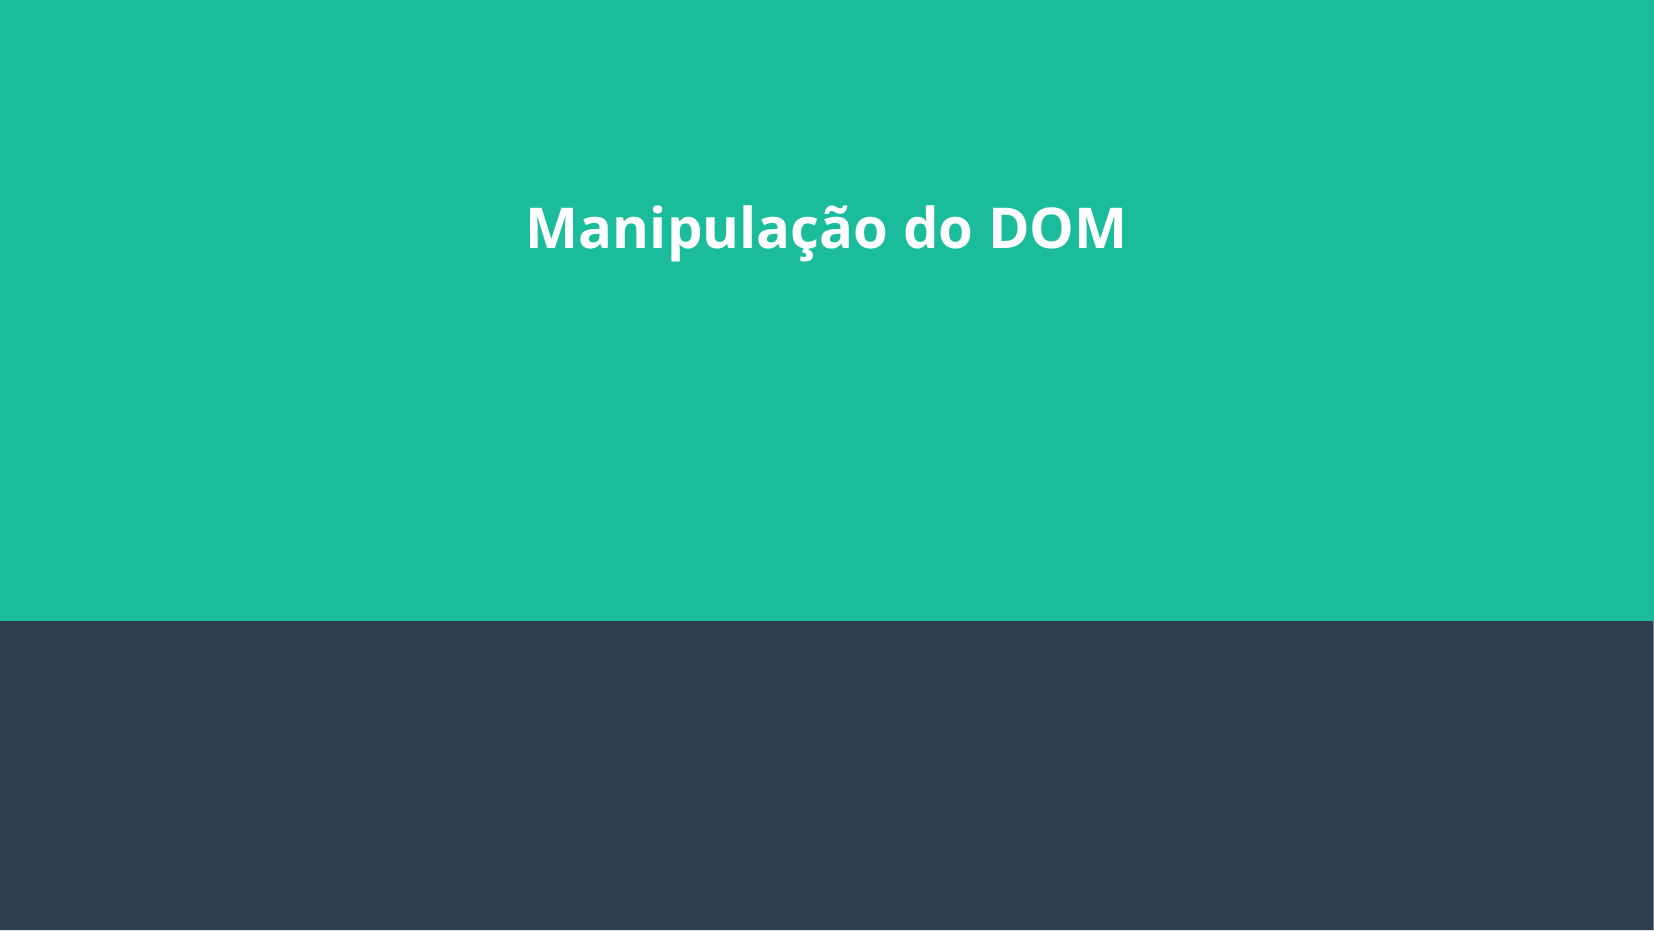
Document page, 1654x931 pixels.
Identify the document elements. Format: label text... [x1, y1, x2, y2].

title Manipulação do DOM [59, 147, 1595, 267]
